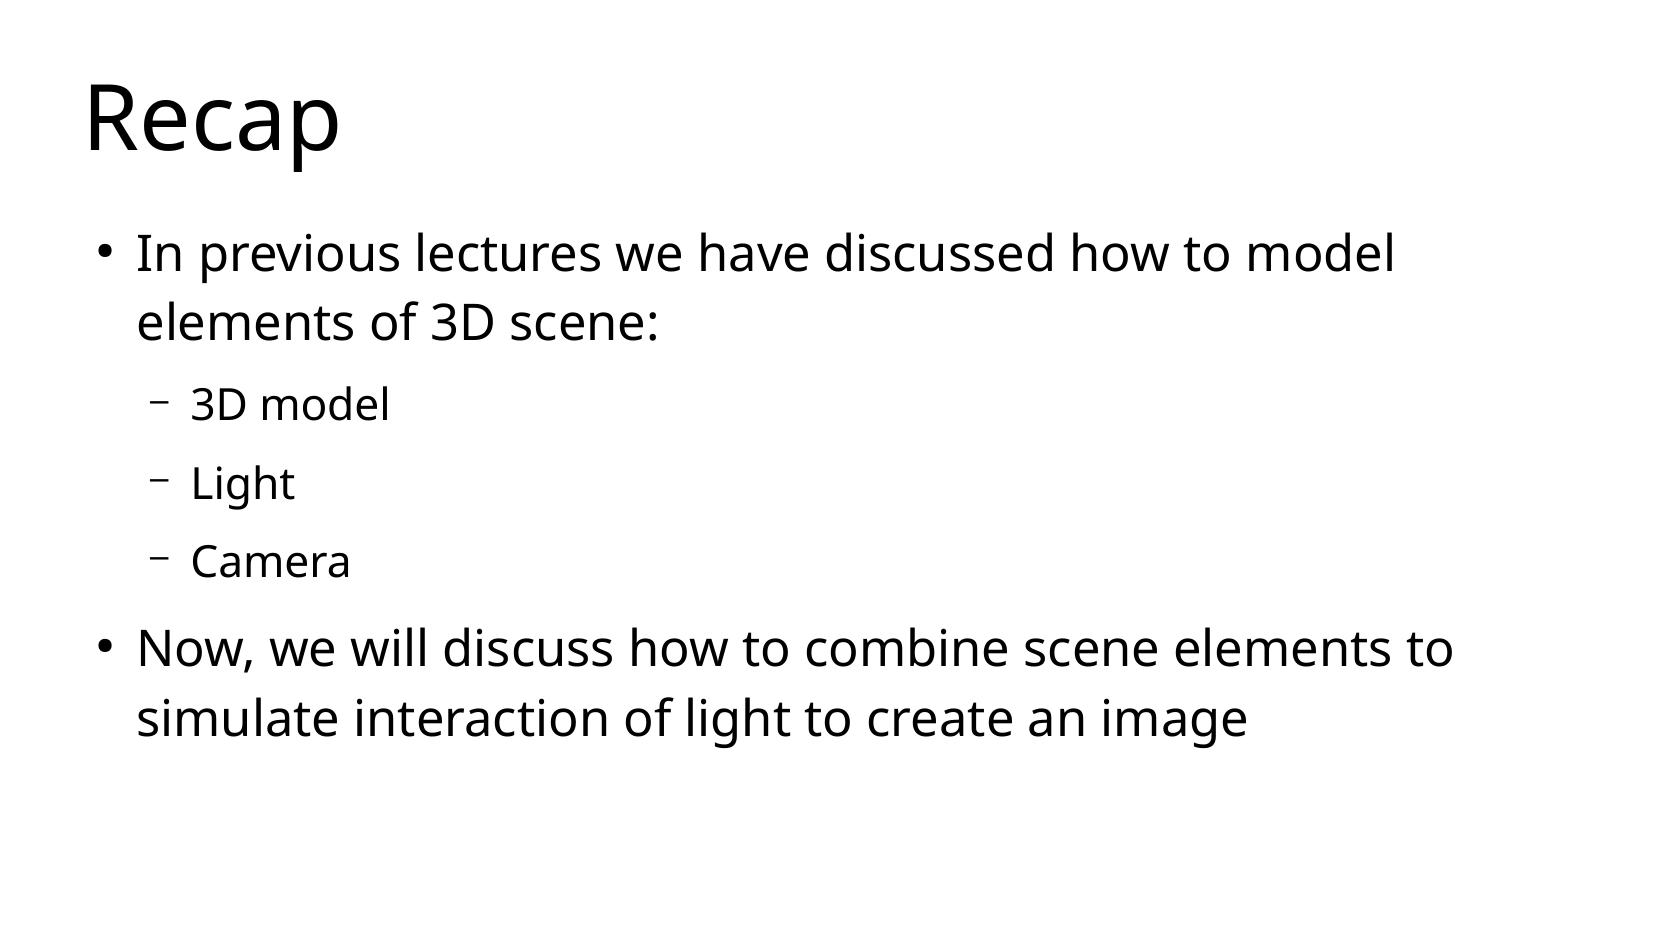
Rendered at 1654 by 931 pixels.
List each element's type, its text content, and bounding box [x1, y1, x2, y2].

list In previous lectures we have discussed how to model elements of 3D scene: 3D model Light Camera Now, we will discuss how to combine scene elements to simulate interaction of light to create an image [82, 217, 1571, 758]
title Recap [82, 37, 1571, 193]
